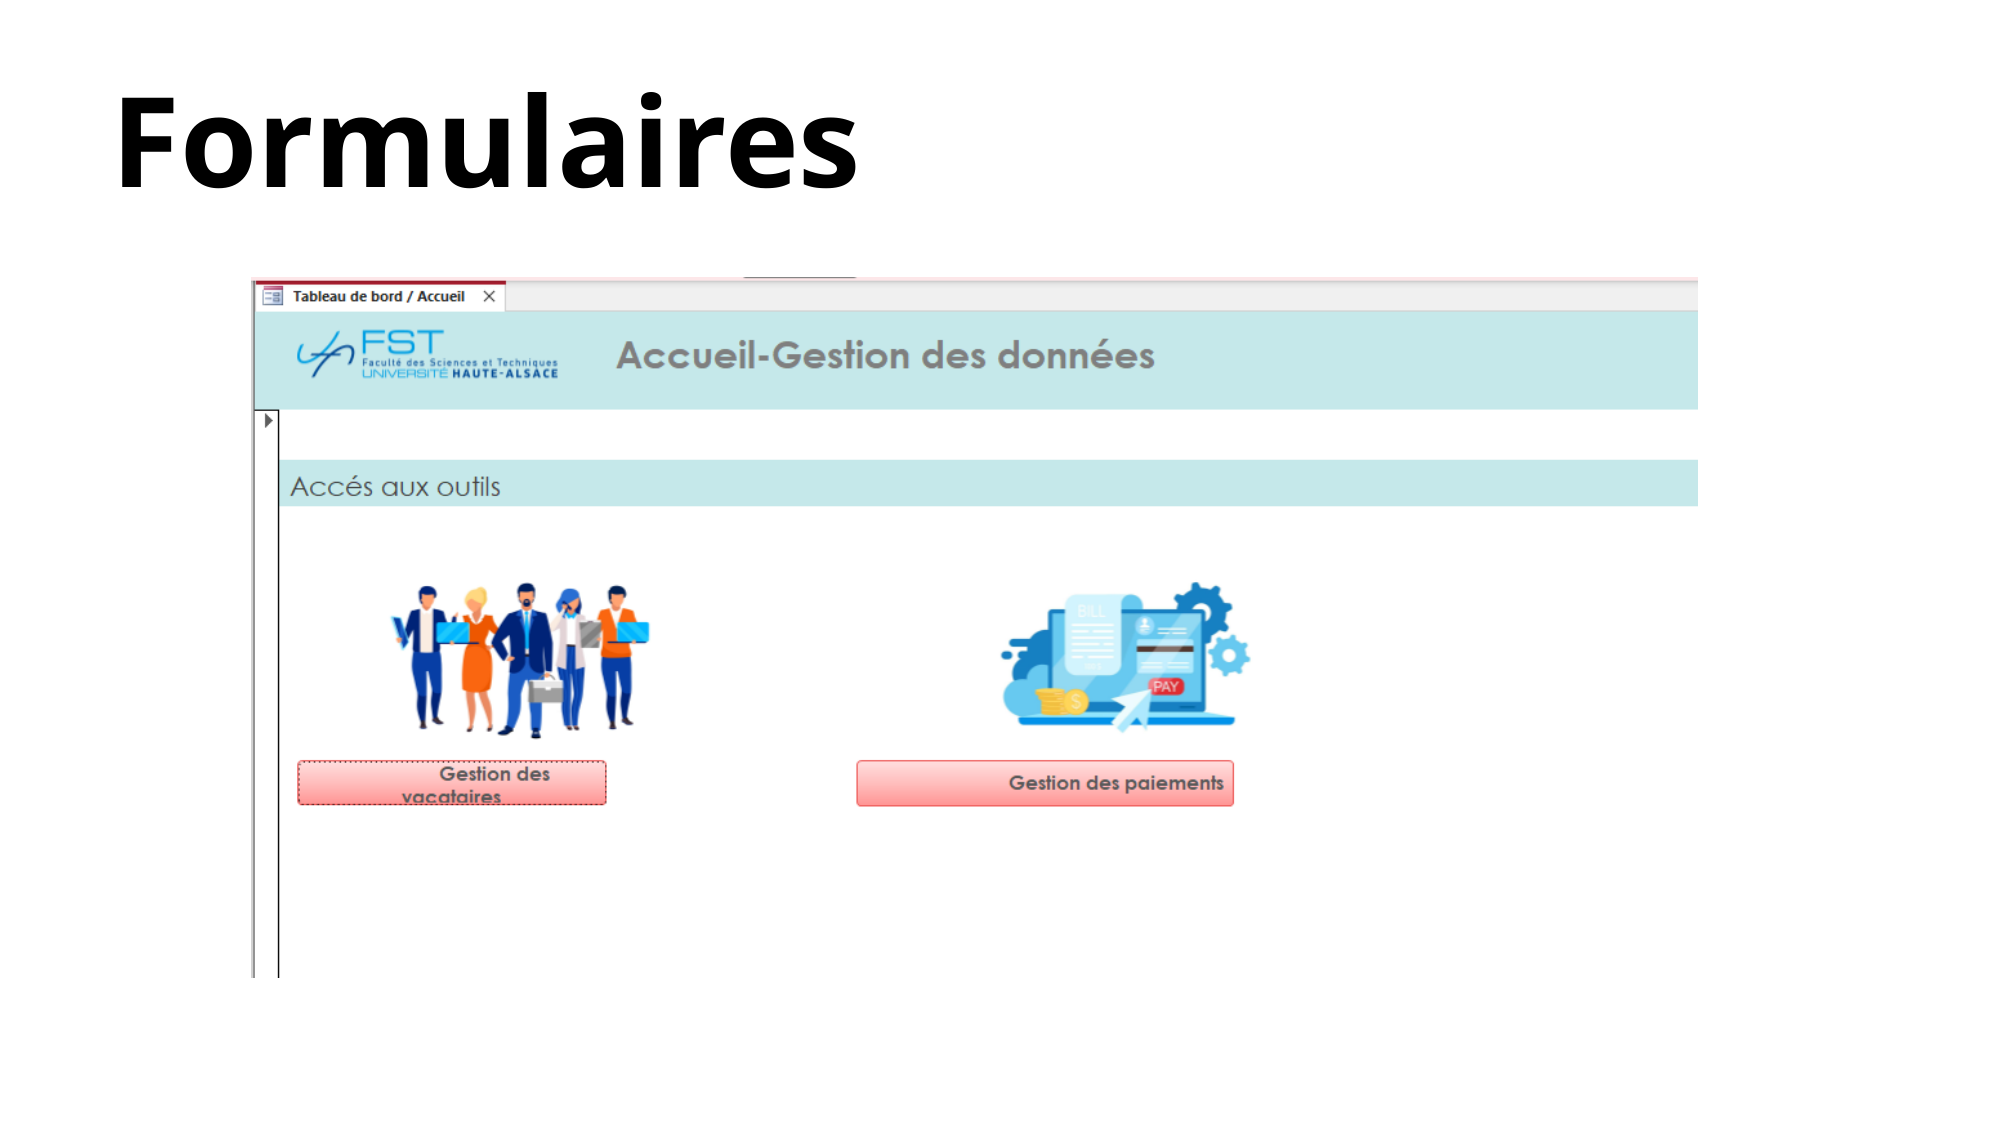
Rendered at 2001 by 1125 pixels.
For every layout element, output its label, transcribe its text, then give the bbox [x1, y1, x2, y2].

title Formulaires [96, 38, 1822, 257]
picture [251, 277, 1698, 978]
